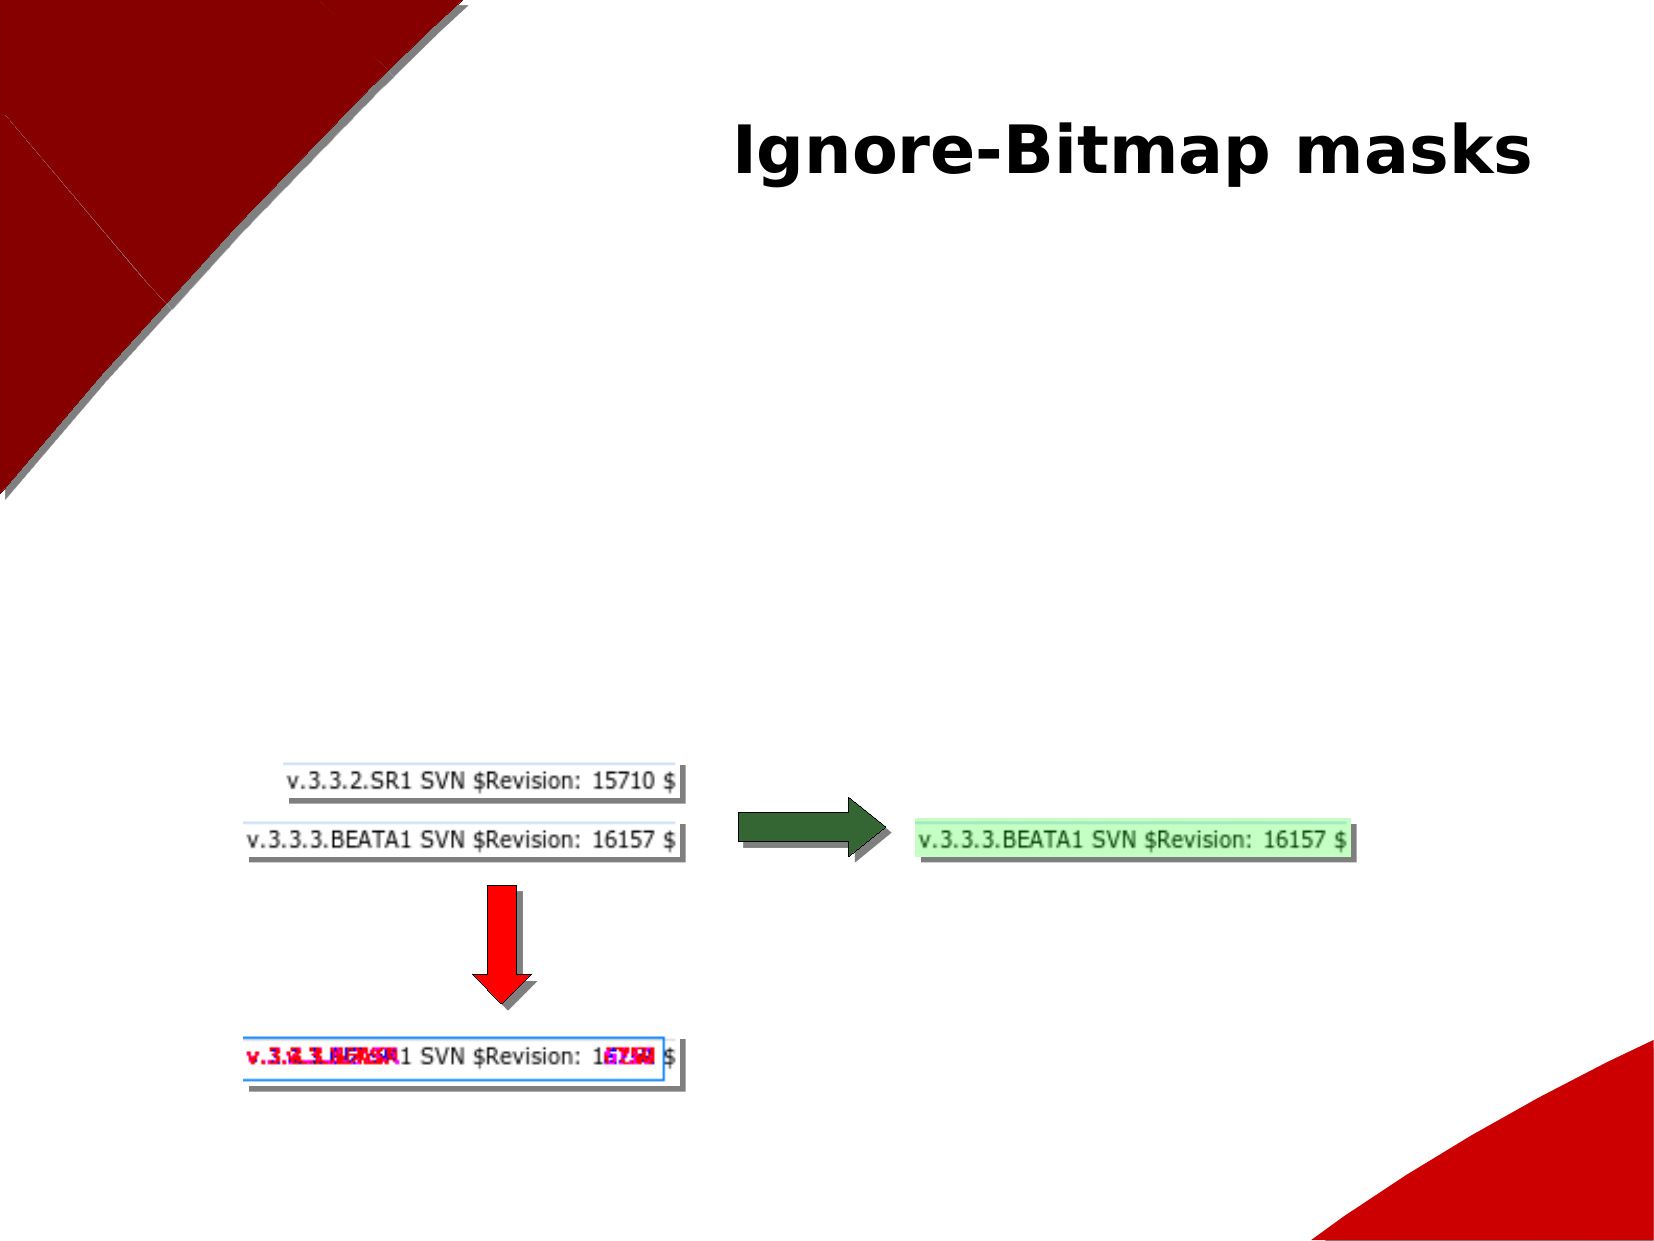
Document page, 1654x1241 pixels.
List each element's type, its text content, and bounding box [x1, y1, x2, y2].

picture [915, 818, 1351, 857]
title Ignore-Bitmap masks [121, 46, 1534, 254]
picture [283, 759, 680, 798]
picture [243, 818, 680, 857]
picture [243, 1033, 680, 1086]
text_box [738, 797, 886, 857]
text_box [472, 885, 532, 1004]
